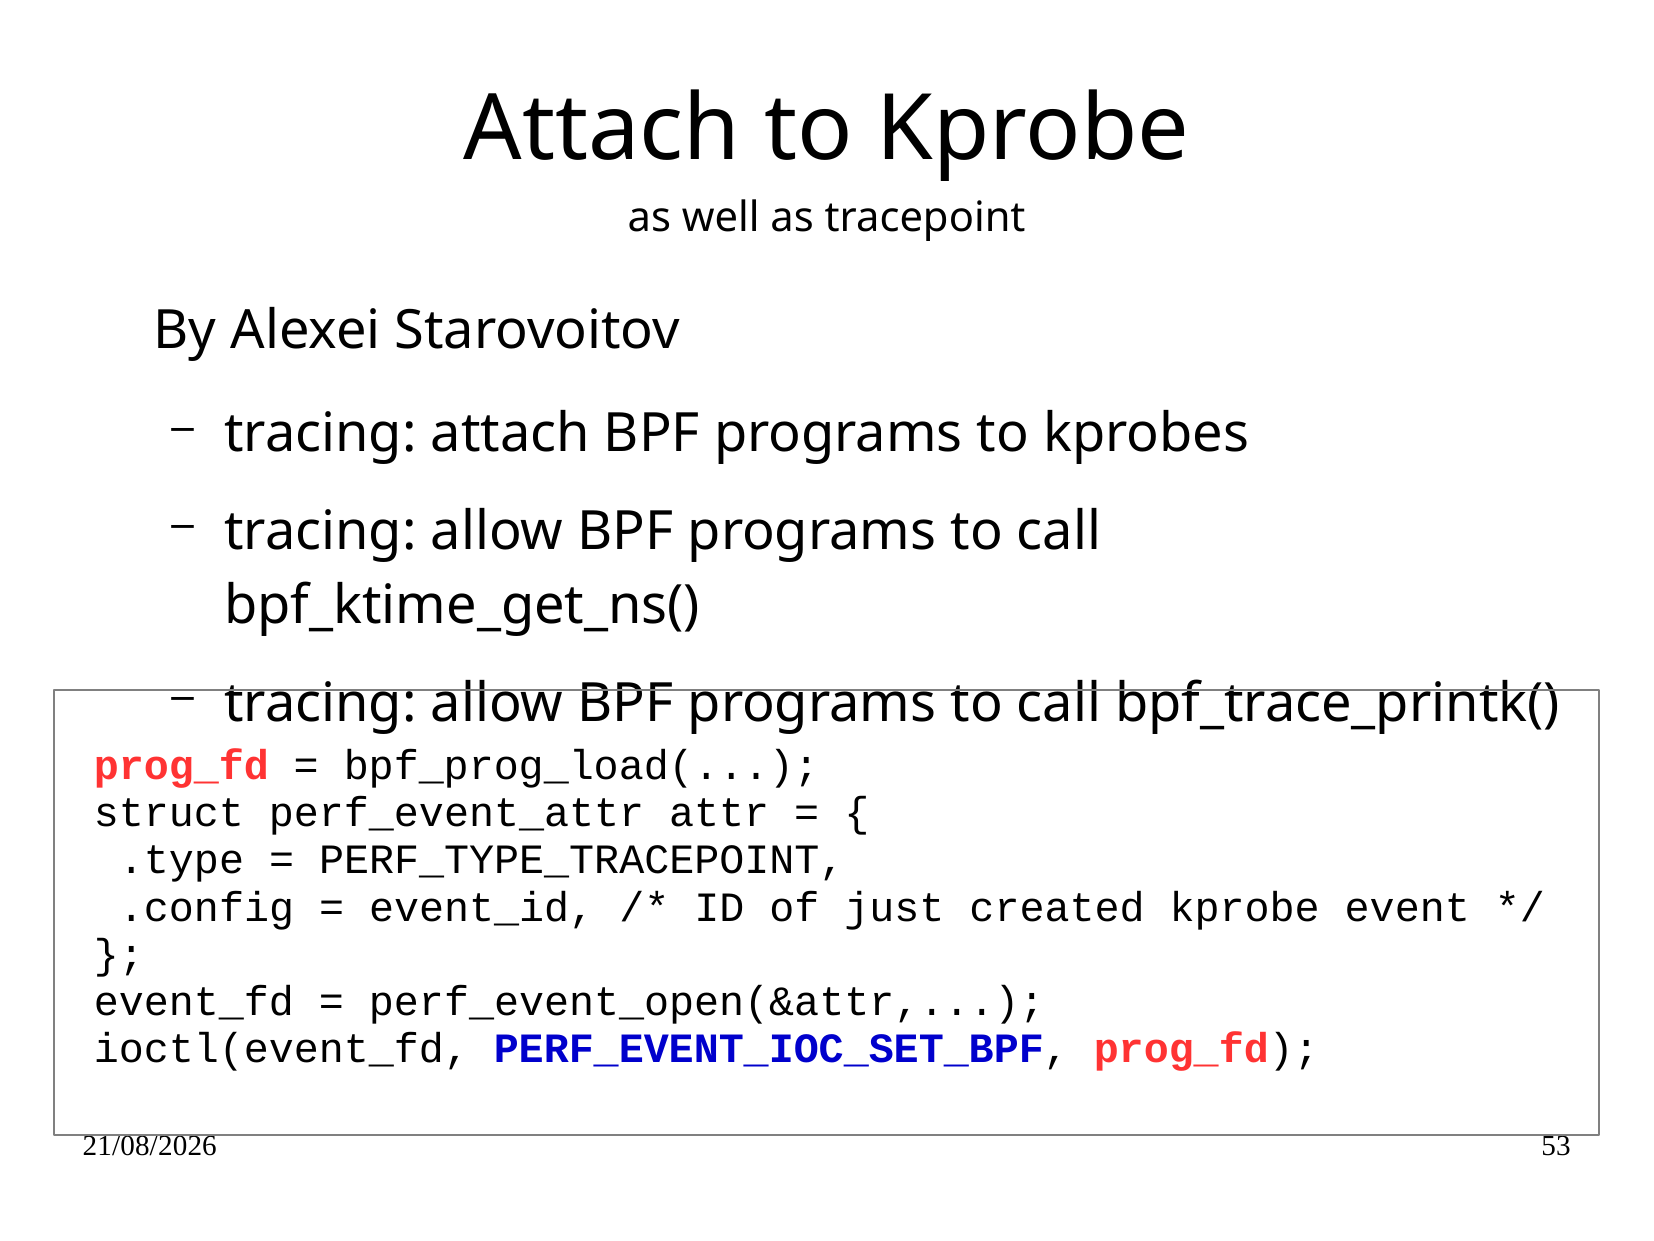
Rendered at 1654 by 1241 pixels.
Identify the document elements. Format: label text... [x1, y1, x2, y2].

title Attach to Kprobe as well as tracepoint [82, 49, 1571, 257]
text_box prog_fd = bpf_prog_load(...); struct perf_event_attr attr = { .type = PERF_TYPE_TRACEPOINT, .config = event_id, /* ID of just created kprobe event */ }; event_fd = perf_event_open(&attr,...); ioctl(event_fd, PERF_EVENT_IOC_SET_BPF, prog_fd); [54, 690, 1600, 1135]
list By Alexei Starovoitov tracing: attach BPF programs to kprobes tracing: allow BPF programs to call bpf_ktime_get_ns() tracing: allow BPF programs to call bpf_trace_printk() [82, 290, 1571, 689]
